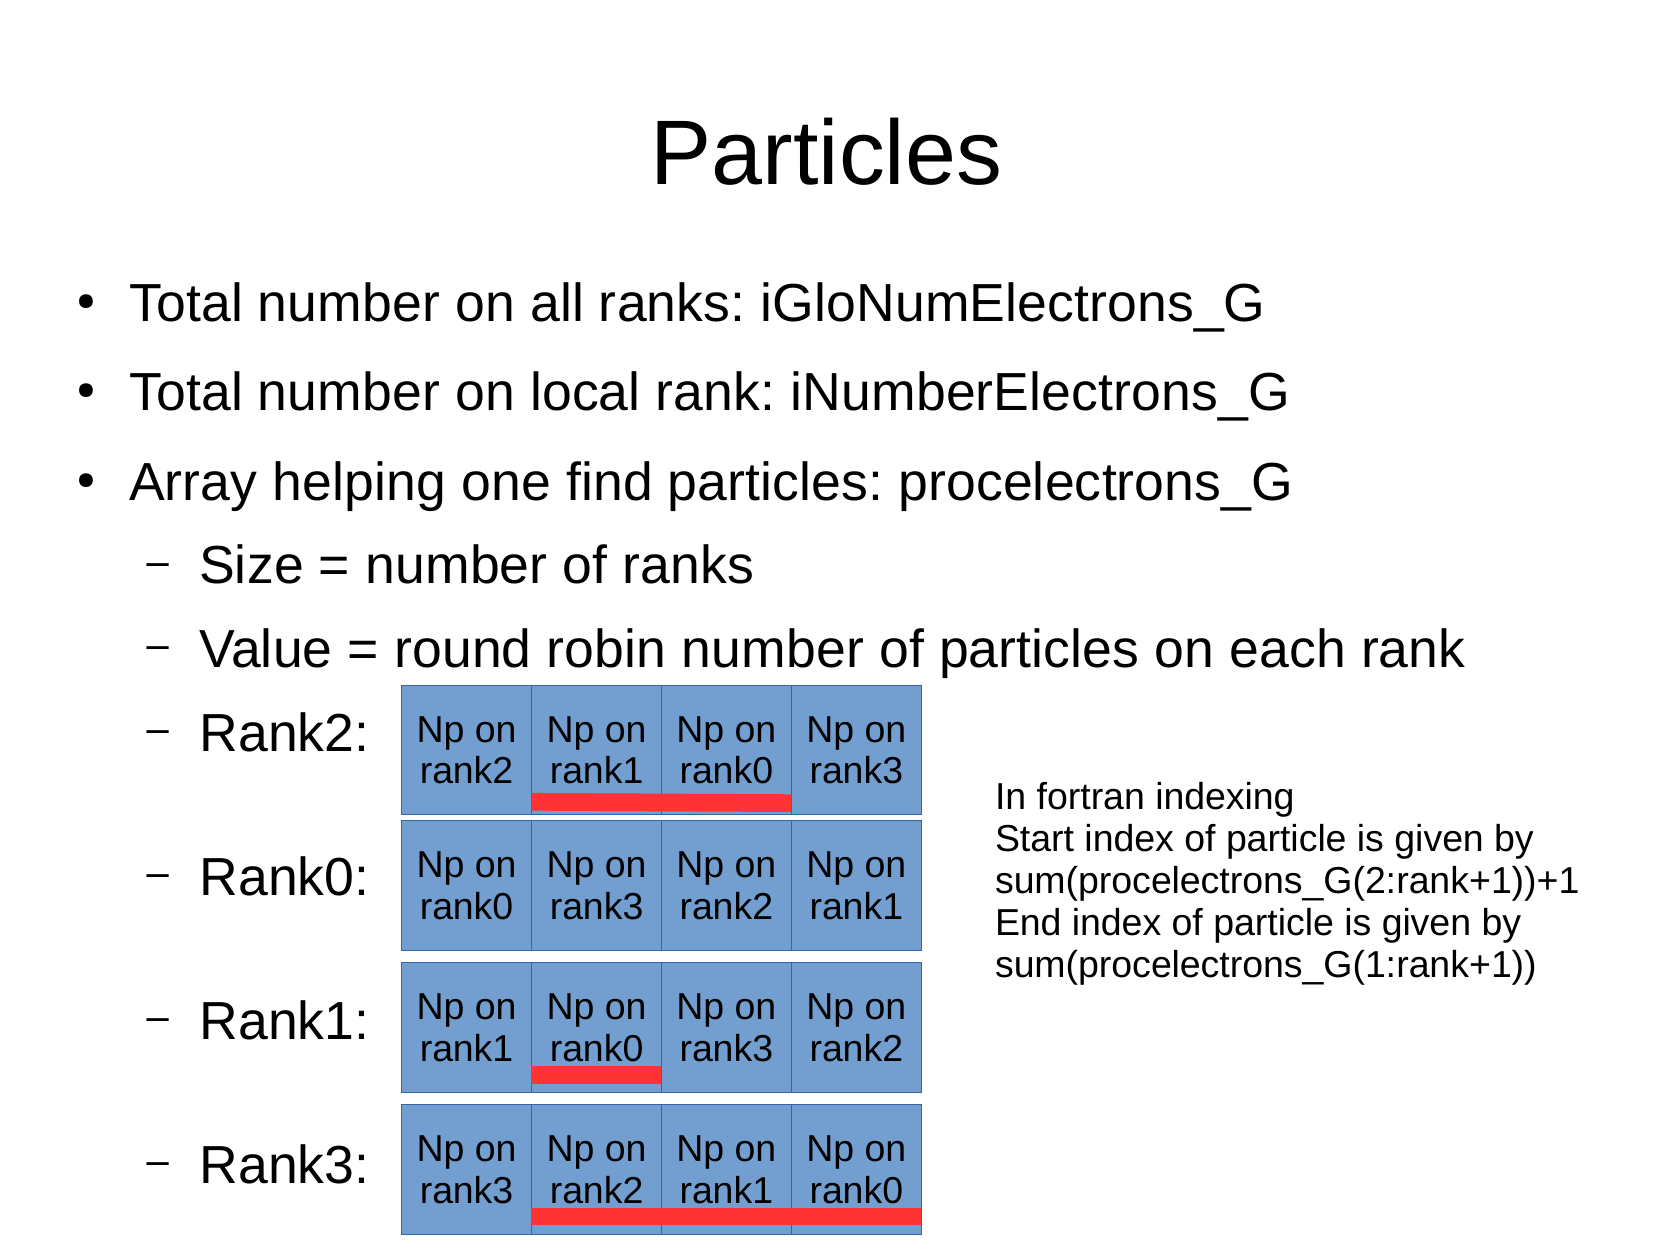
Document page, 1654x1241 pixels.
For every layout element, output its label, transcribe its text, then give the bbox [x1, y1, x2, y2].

text_box Np on rank1 [791, 820, 922, 951]
text_box Np on rank1 [661, 1225, 791, 1235]
text_box Np on rank1 [531, 685, 661, 793]
text_box Np on rank2 [531, 1104, 661, 1208]
title Particles [82, 49, 1571, 257]
text_box In fortran indexing Start index of particle is given by sum(procelectrons_G(2:rank+1))+1 End index of particle is given by sum(procelectrons_G(1:rank+1)) [980, 767, 1619, 993]
text_box Np on rank0 [791, 1104, 922, 1235]
text_box Np on rank2 [401, 685, 531, 815]
text_box Np on rank3 [661, 962, 791, 1093]
text_box Np on rank2 [791, 962, 922, 1093]
list Total number on all ranks: iGloNumElectrons_G Total number on local rank: iNumberElectrons_G Array helping one find particles: procelectrons_G Size = number of ranks Value = round robin number of particles on each rank Rank2: Rank0: Rank1: Rank3: [59, 272, 1548, 1199]
text_box Np on rank0 [531, 1084, 661, 1093]
text_box Np on rank0 [661, 685, 791, 794]
text_box Np on rank1 [401, 962, 531, 1093]
text_box Np on rank3 [791, 685, 922, 815]
text_box Np on rank1 [661, 1104, 791, 1208]
text_box Np on rank0 [401, 820, 531, 951]
text_box Np on rank0 [531, 962, 661, 1066]
text_box Np on rank2 [661, 820, 791, 951]
text_box Np on rank2 [531, 1225, 661, 1235]
text_box Np on rank3 [401, 1104, 531, 1235]
text_box Np on rank1 [531, 811, 661, 815]
text_box Np on rank3 [531, 820, 661, 951]
